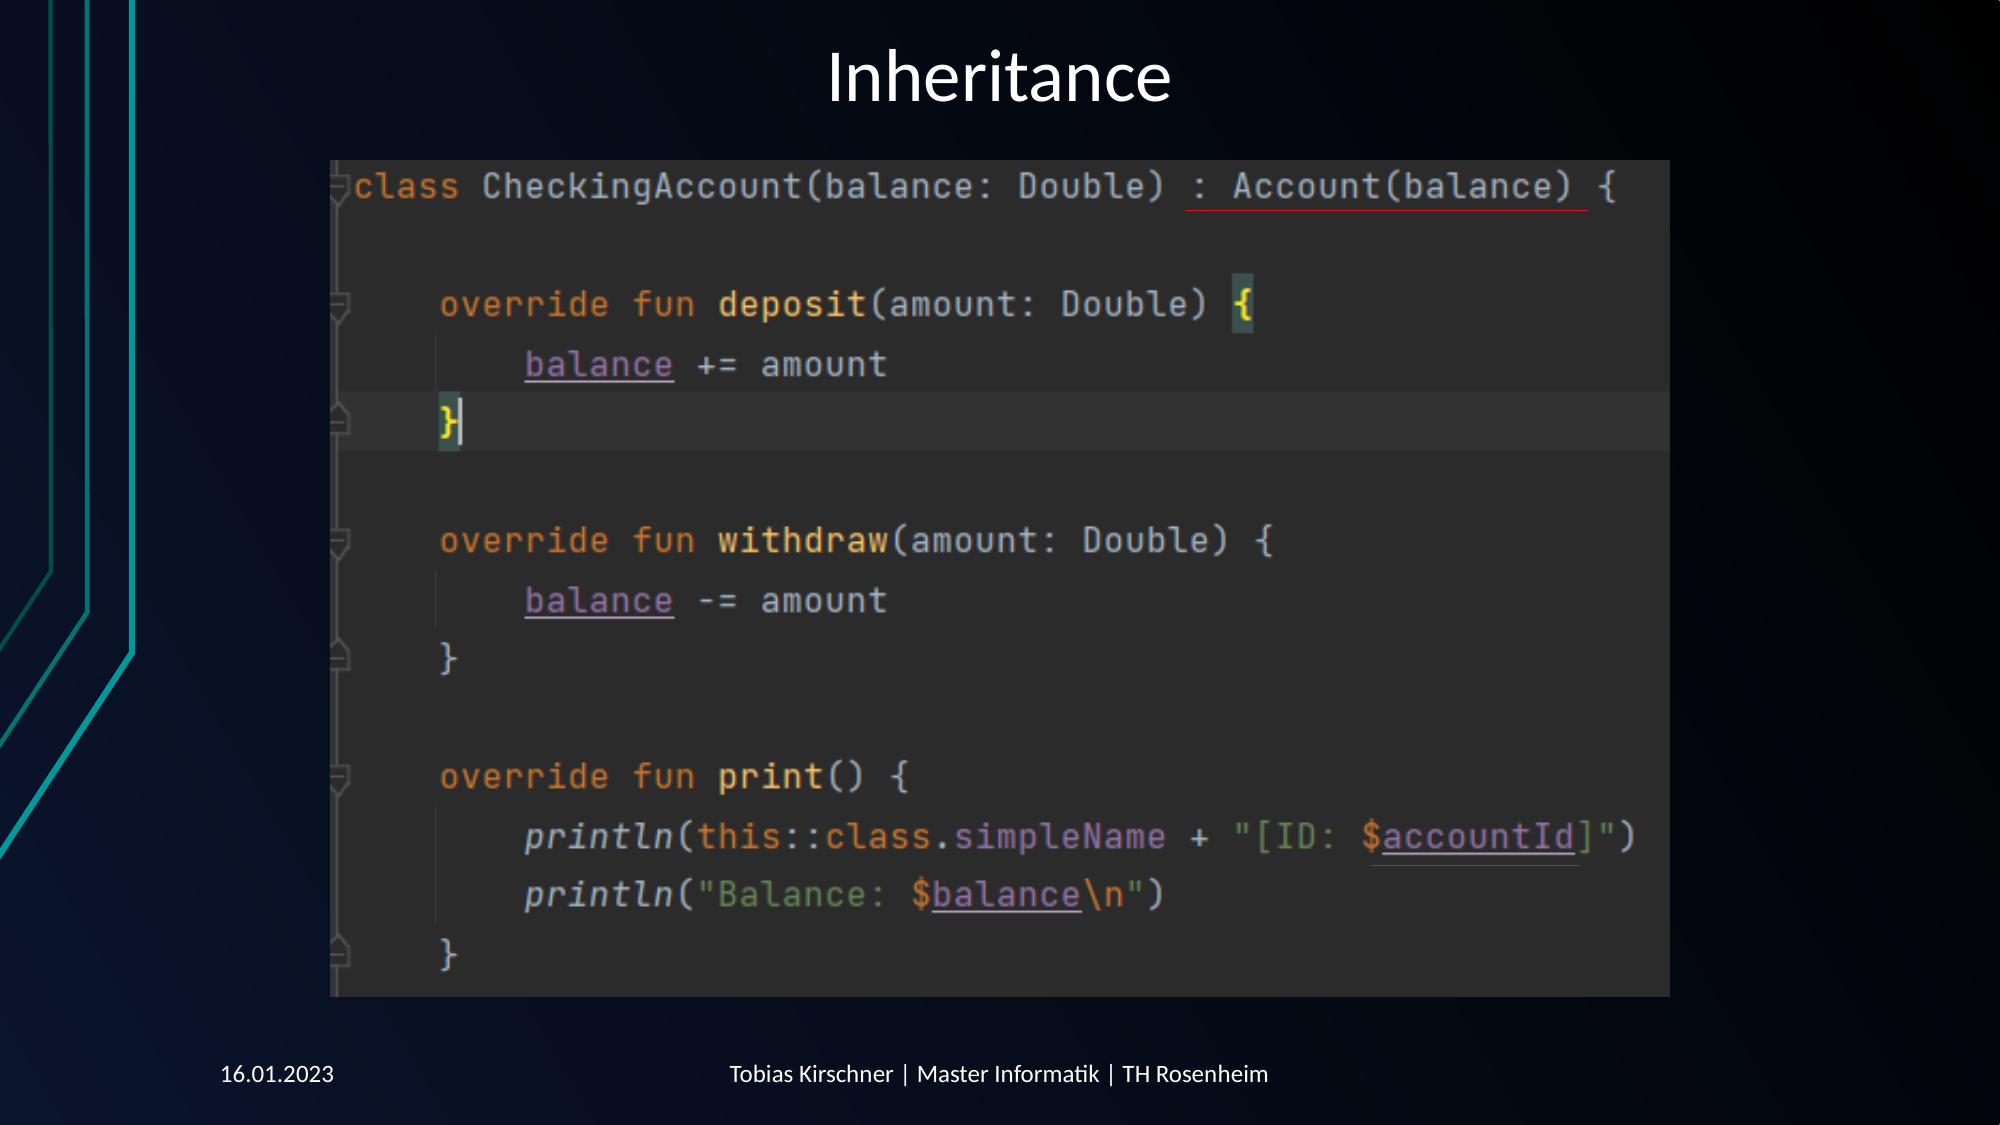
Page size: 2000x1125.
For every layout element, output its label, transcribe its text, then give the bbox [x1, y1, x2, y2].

text_box 16.01.2023 [199, 1042, 566, 1103]
text_box Tobias Kirschner | Master Informatik | TH Rosenheim [566, 1042, 1433, 1103]
picture [330, 160, 1670, 997]
title Inheritance [149, 10, 1850, 128]
